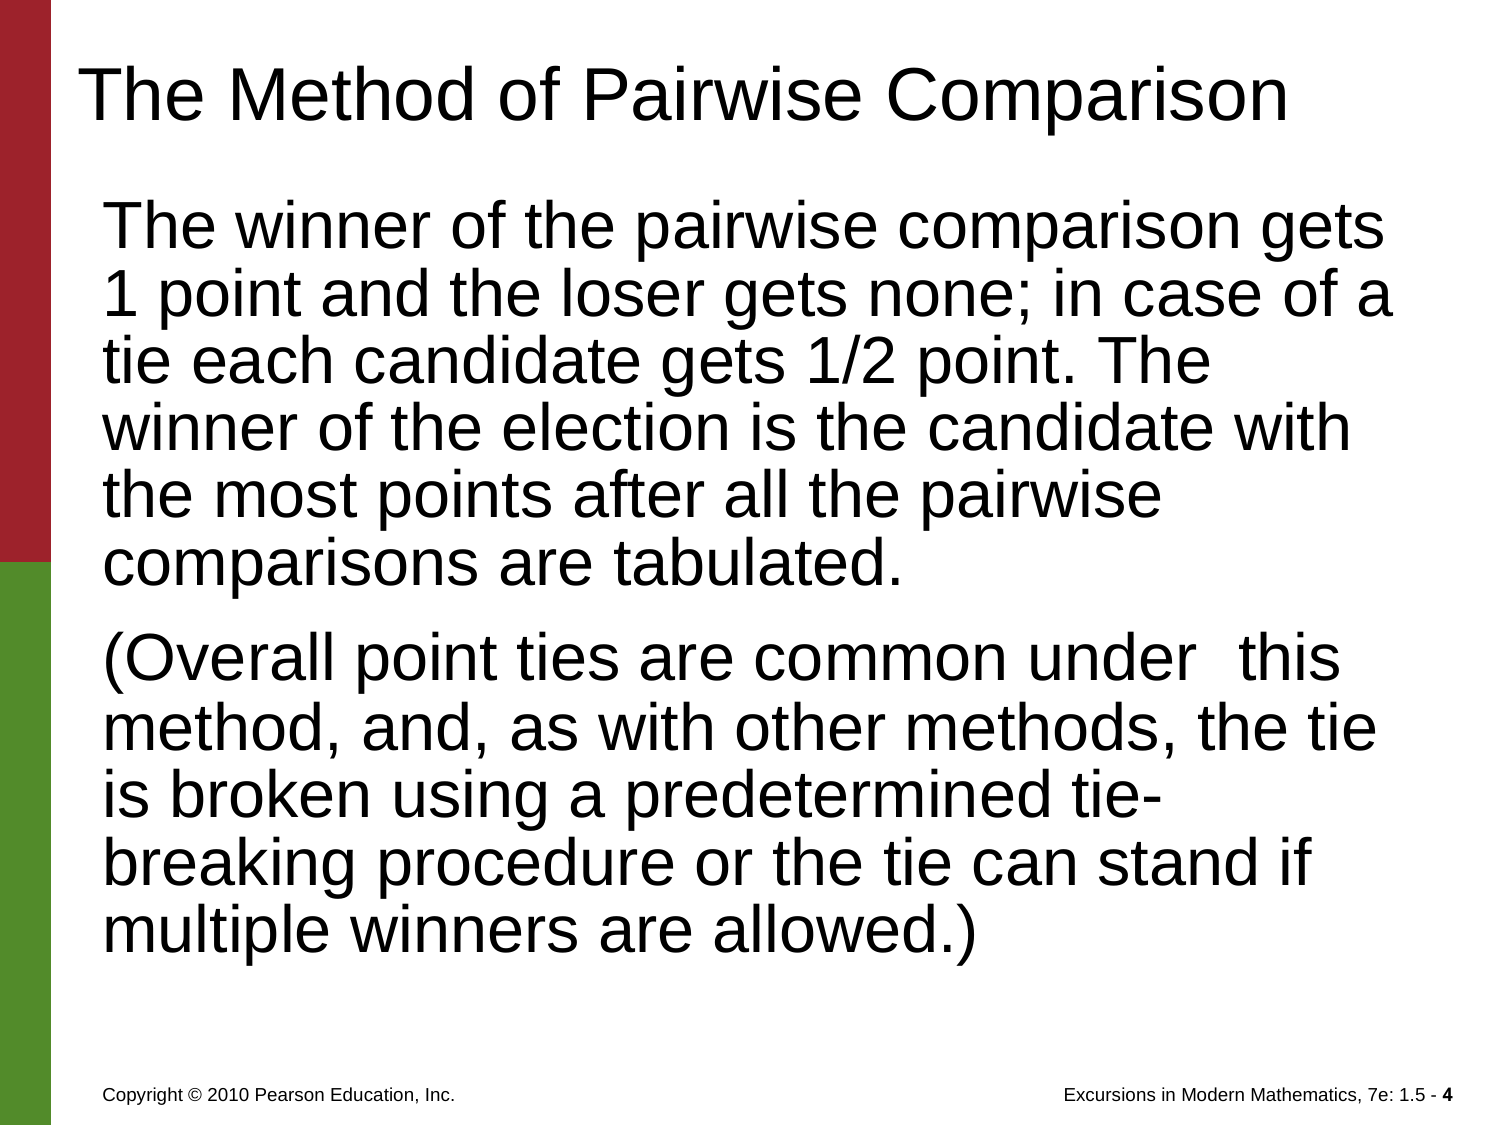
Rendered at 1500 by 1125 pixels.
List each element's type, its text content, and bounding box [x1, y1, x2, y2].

list The winner of the pairwise comparison gets 1 point and the loser gets none; in case of a tie each candidate gets 1/2 point. The winner of the election is the candidate with the most points after all the pairwise comparisons are tabulated. (Overall point ties are common under this method, and, as with other methods, the tie is broken using a predetermined tie-breaking procedure or the tie can stand if multiple winners are allowed.) [87, 187, 1426, 1051]
text_box The Method of Pairwise Comparison [62, 37, 1413, 143]
